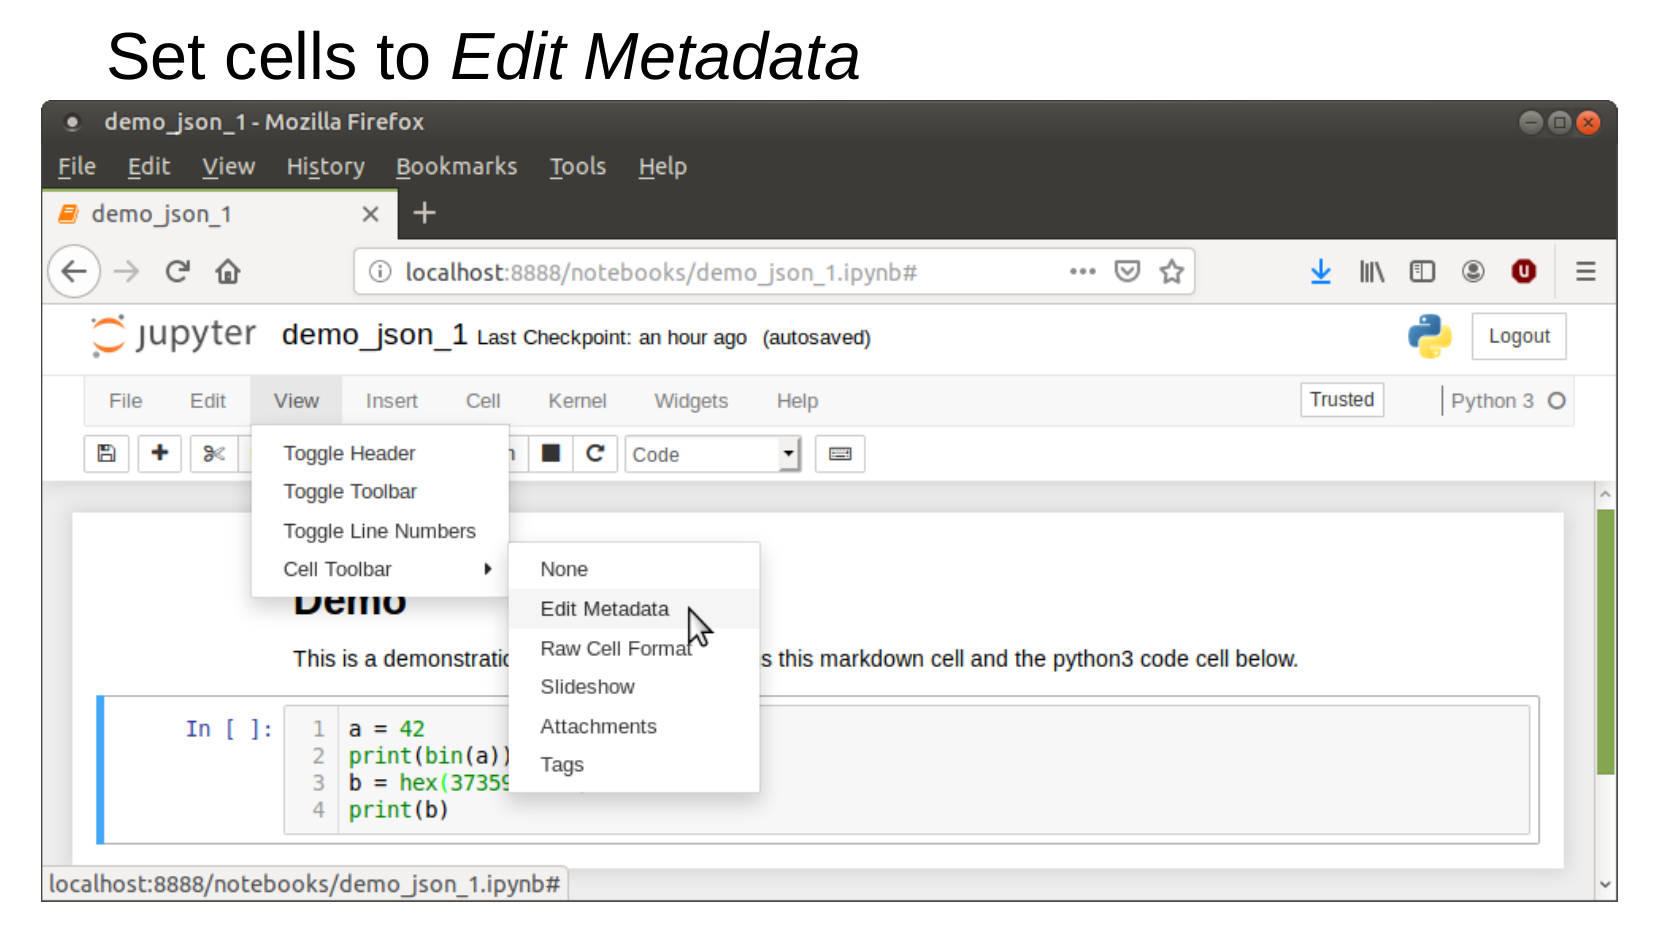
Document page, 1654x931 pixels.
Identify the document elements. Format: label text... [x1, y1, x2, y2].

picture [41, 100, 1618, 902]
subtitle Set cells to Edit Metadata [70, 11, 1559, 100]
